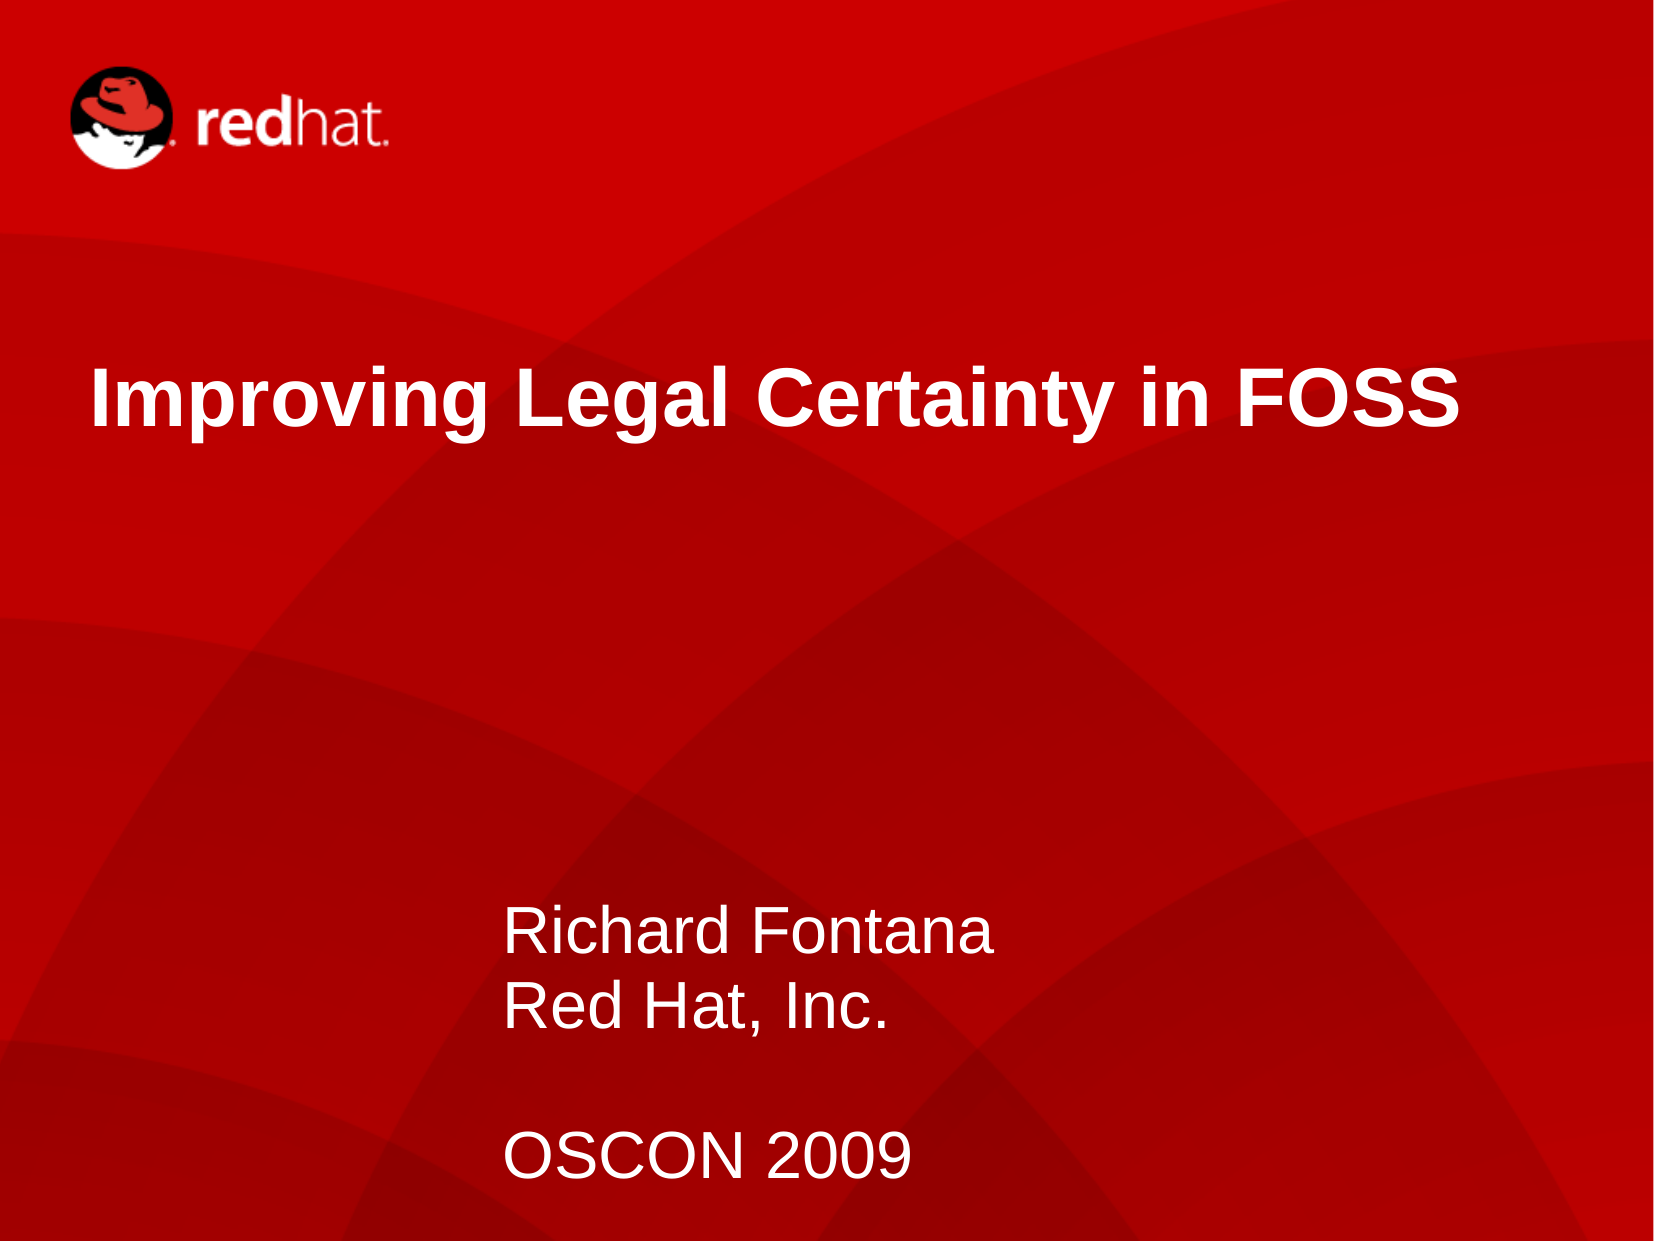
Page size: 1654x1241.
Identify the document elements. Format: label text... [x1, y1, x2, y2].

text_box Improving Legal Certainty in FOSS [75, 297, 1576, 518]
text_box Richard Fontana Red Hat, Inc. OSCON 2009 [487, 848, 1013, 1163]
picture [0, 0, 1654, 1241]
